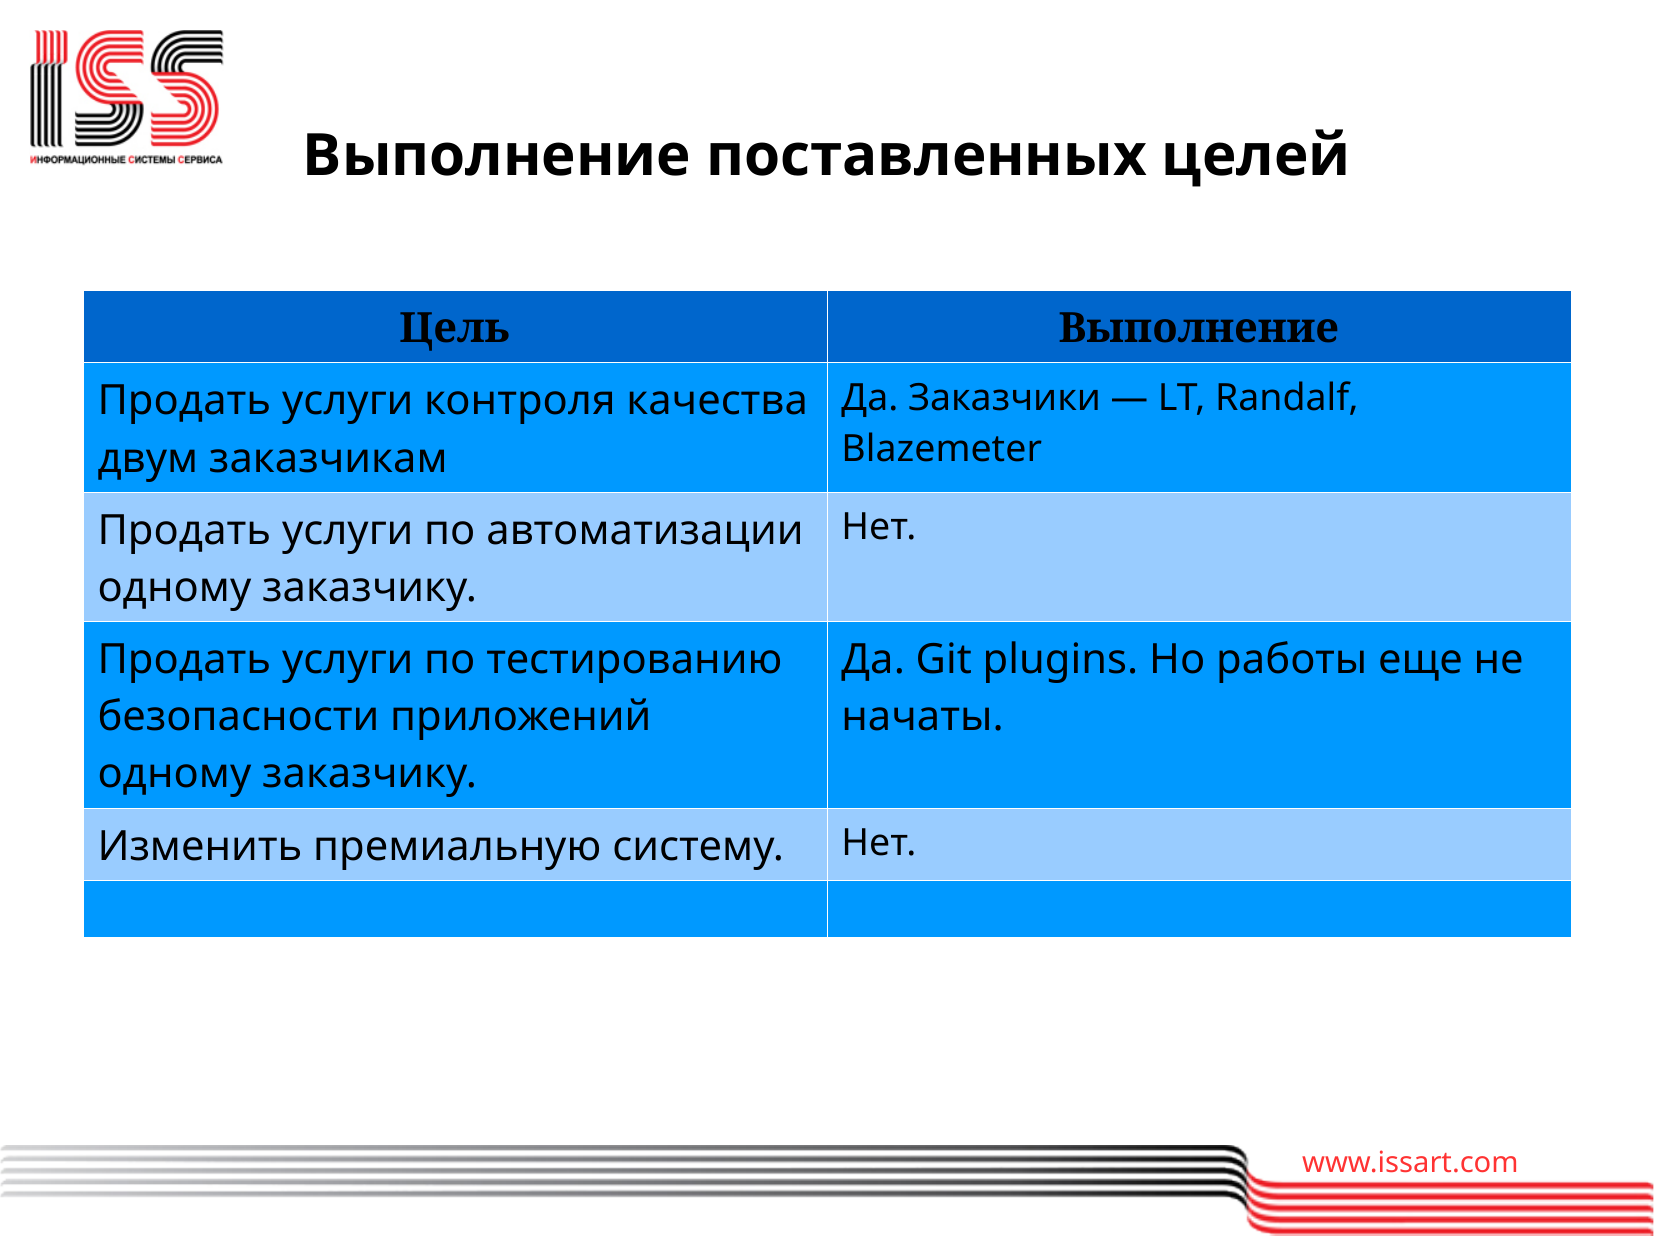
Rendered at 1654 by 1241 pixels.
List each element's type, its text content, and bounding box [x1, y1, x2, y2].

picture [0, 1145, 1654, 1236]
table_header Цель [84, 291, 827, 362]
table_cell [84, 881, 827, 937]
table_cell Продать услуги по автоматизации одному заказчику. [84, 493, 827, 621]
table_cell Да. Заказчики — LT, Randalf, Blazemeter [828, 363, 1571, 492]
table_cell Изменить премиальную систему. [84, 809, 827, 880]
title Выполнение поставленных целей [82, 49, 1571, 257]
picture [29, 30, 225, 166]
table_cell Нет. [828, 493, 1571, 621]
table_cell Продать услуги по тестированию безопасности приложений одному заказчику. [84, 622, 827, 808]
table_cell [828, 881, 1571, 937]
table_cell Да. Git plugins. Но работы еще не начаты. [828, 622, 1571, 808]
table_cell Продать услуги контроля качества двум заказчикам [84, 363, 827, 492]
text_box www.issart.com [1287, 1133, 1619, 1184]
table_cell Нет. [828, 809, 1571, 880]
table_header Выполнение [828, 291, 1571, 362]
